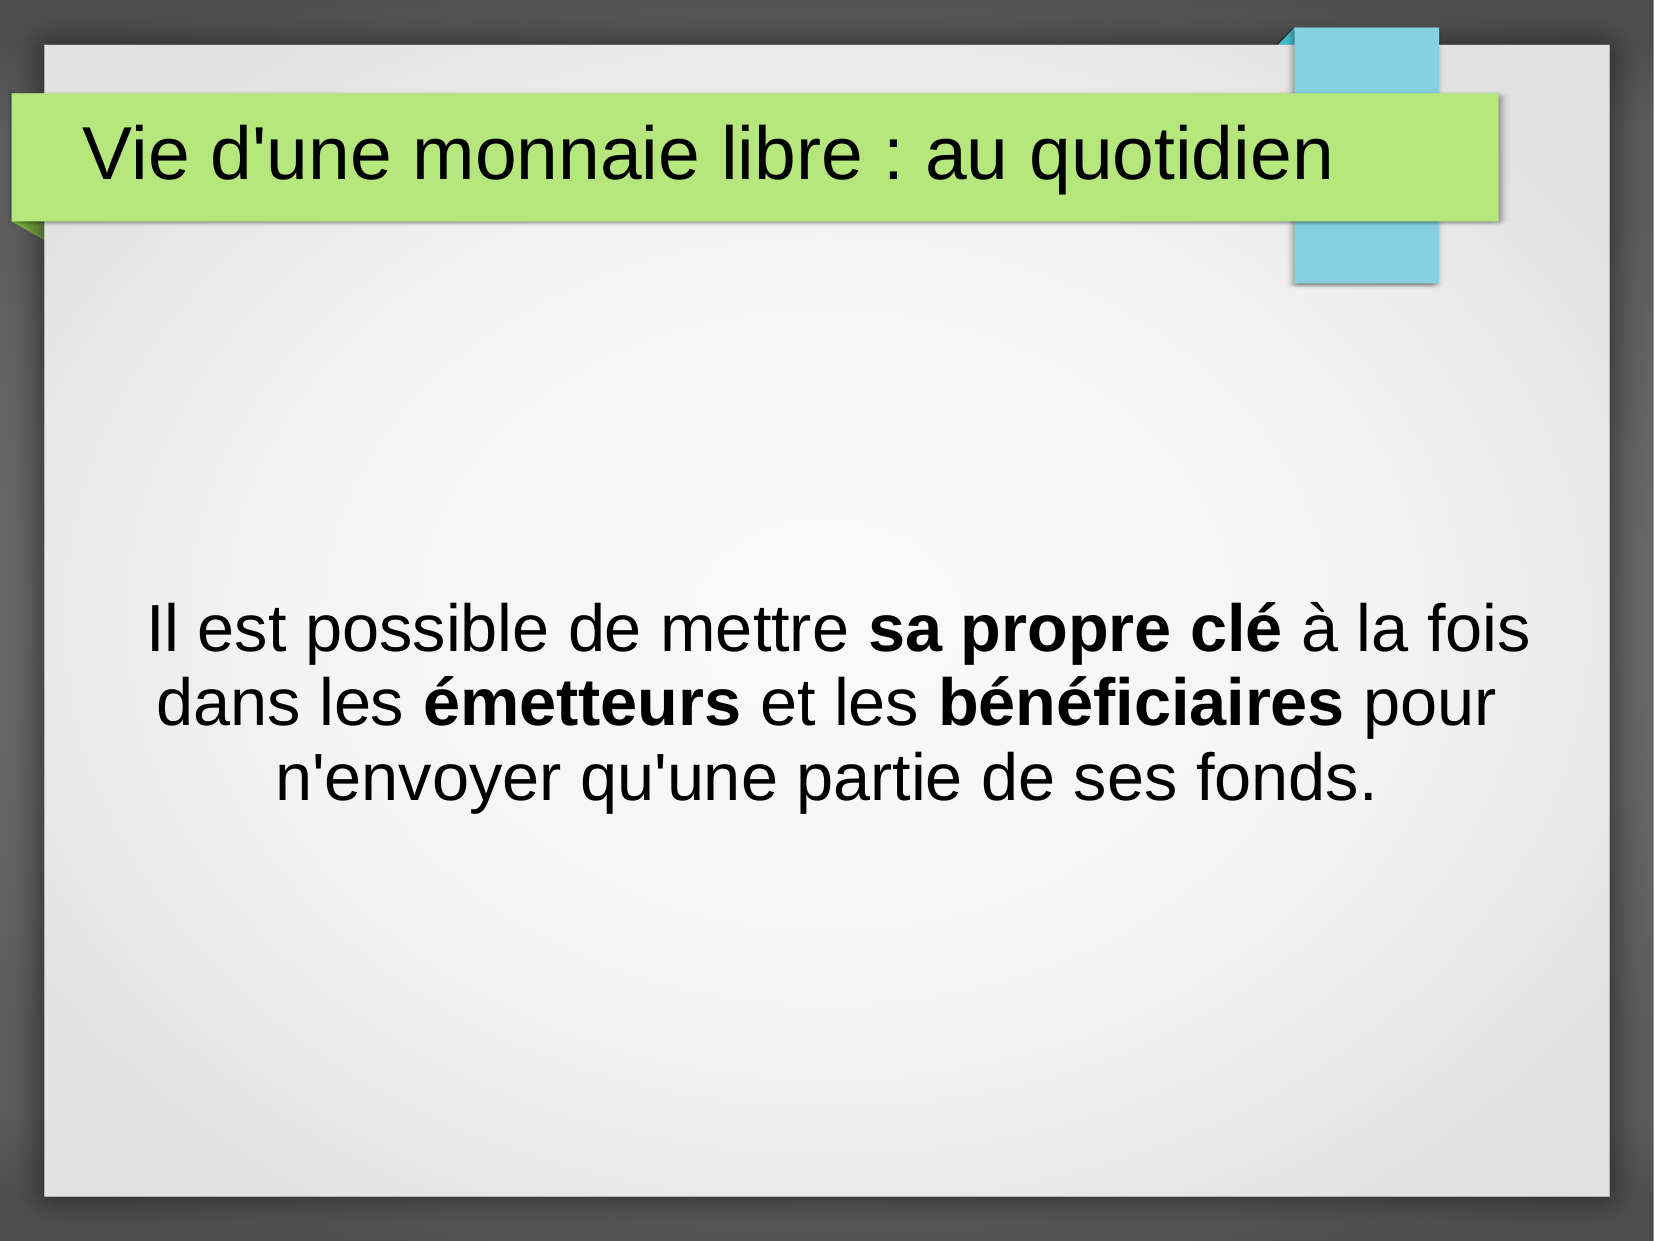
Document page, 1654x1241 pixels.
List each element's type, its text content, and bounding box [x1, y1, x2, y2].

picture [0, 0, 1654, 1241]
subtitle Il est possible de mettre sa propre clé à la fois dans les émetteurs et les bénéficiaires pour n'envoyer qu'une partie de ses fonds. [82, 295, 1571, 1111]
title Vie d'une monnaie libre : au quotidien [82, 94, 1501, 213]
